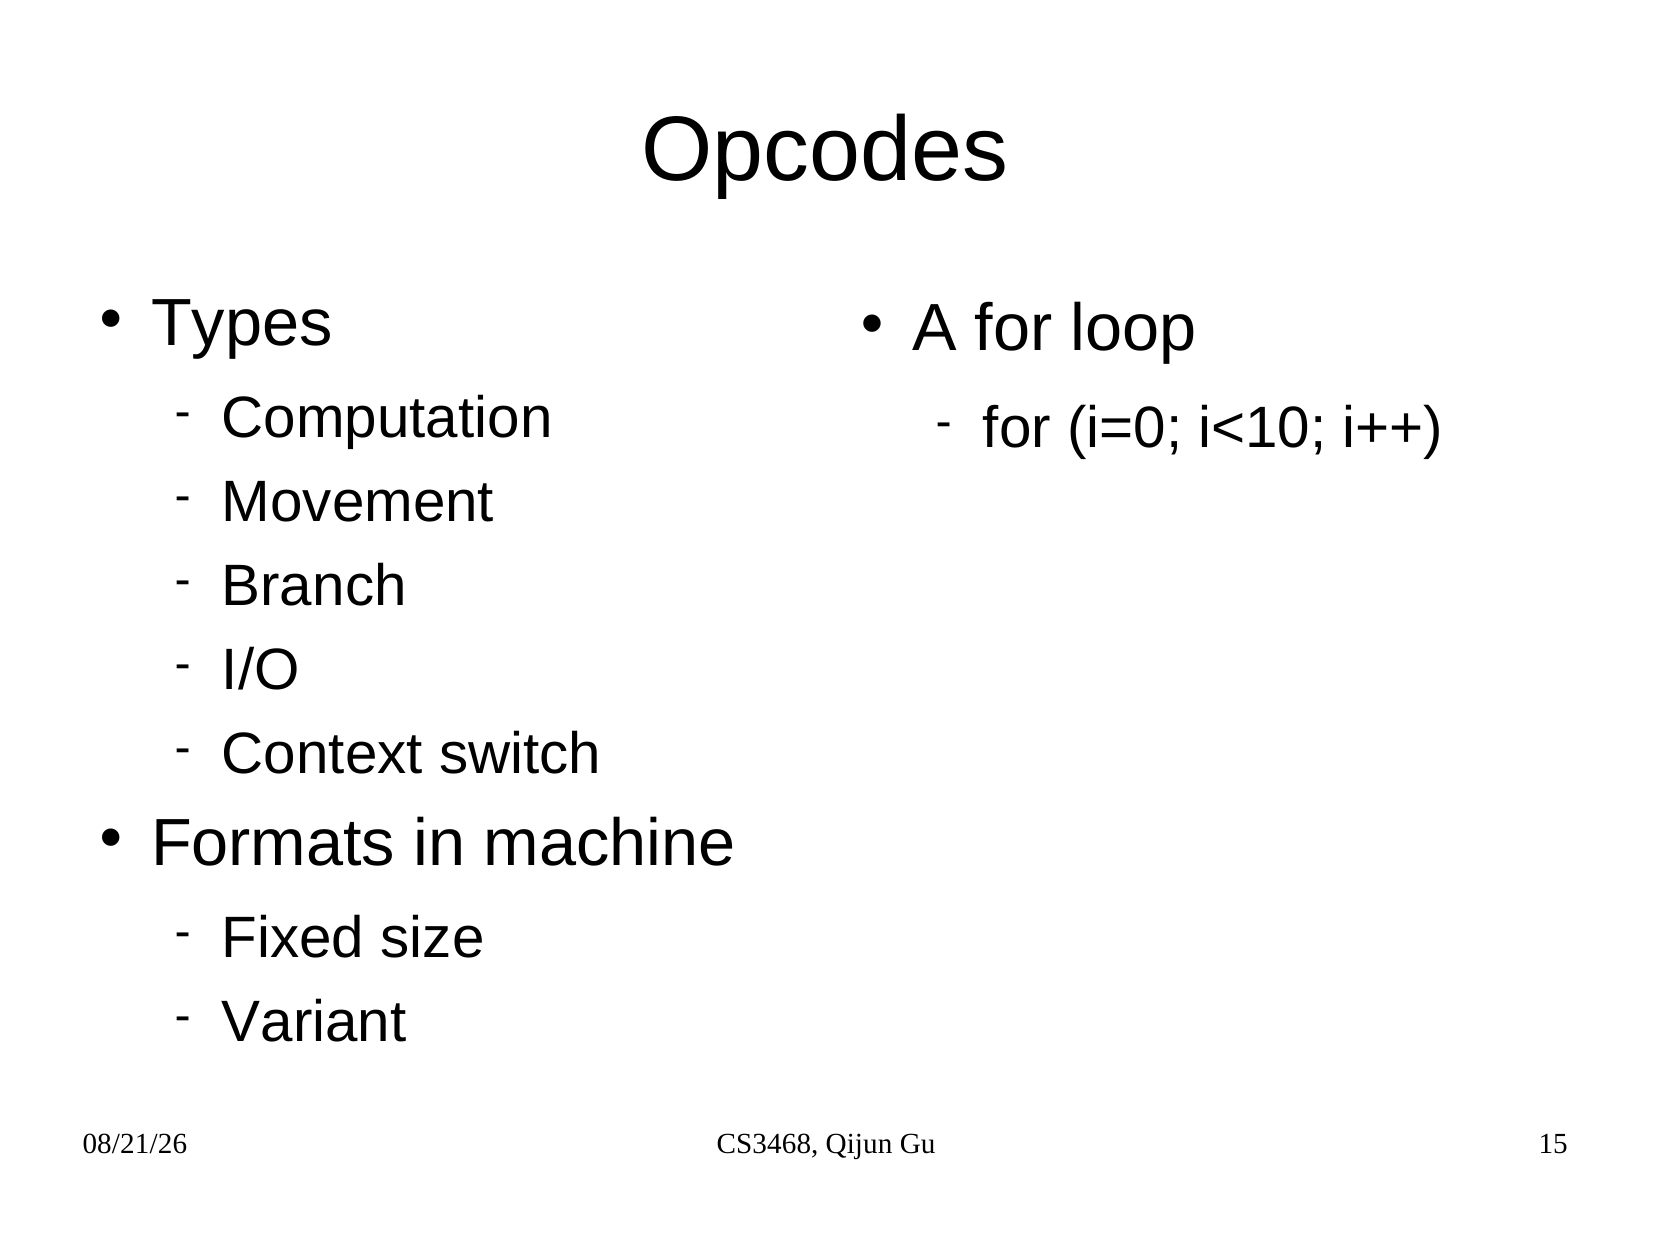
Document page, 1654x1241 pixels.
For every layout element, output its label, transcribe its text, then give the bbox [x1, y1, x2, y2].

list A for loop for (i=0; i<10; i++) [843, 290, 1569, 1109]
list Types Computation Movement Branch I/O Context switch Formats in machine Fixed size Variant [82, 290, 808, 1109]
title Opcodes [82, 49, 1568, 254]
